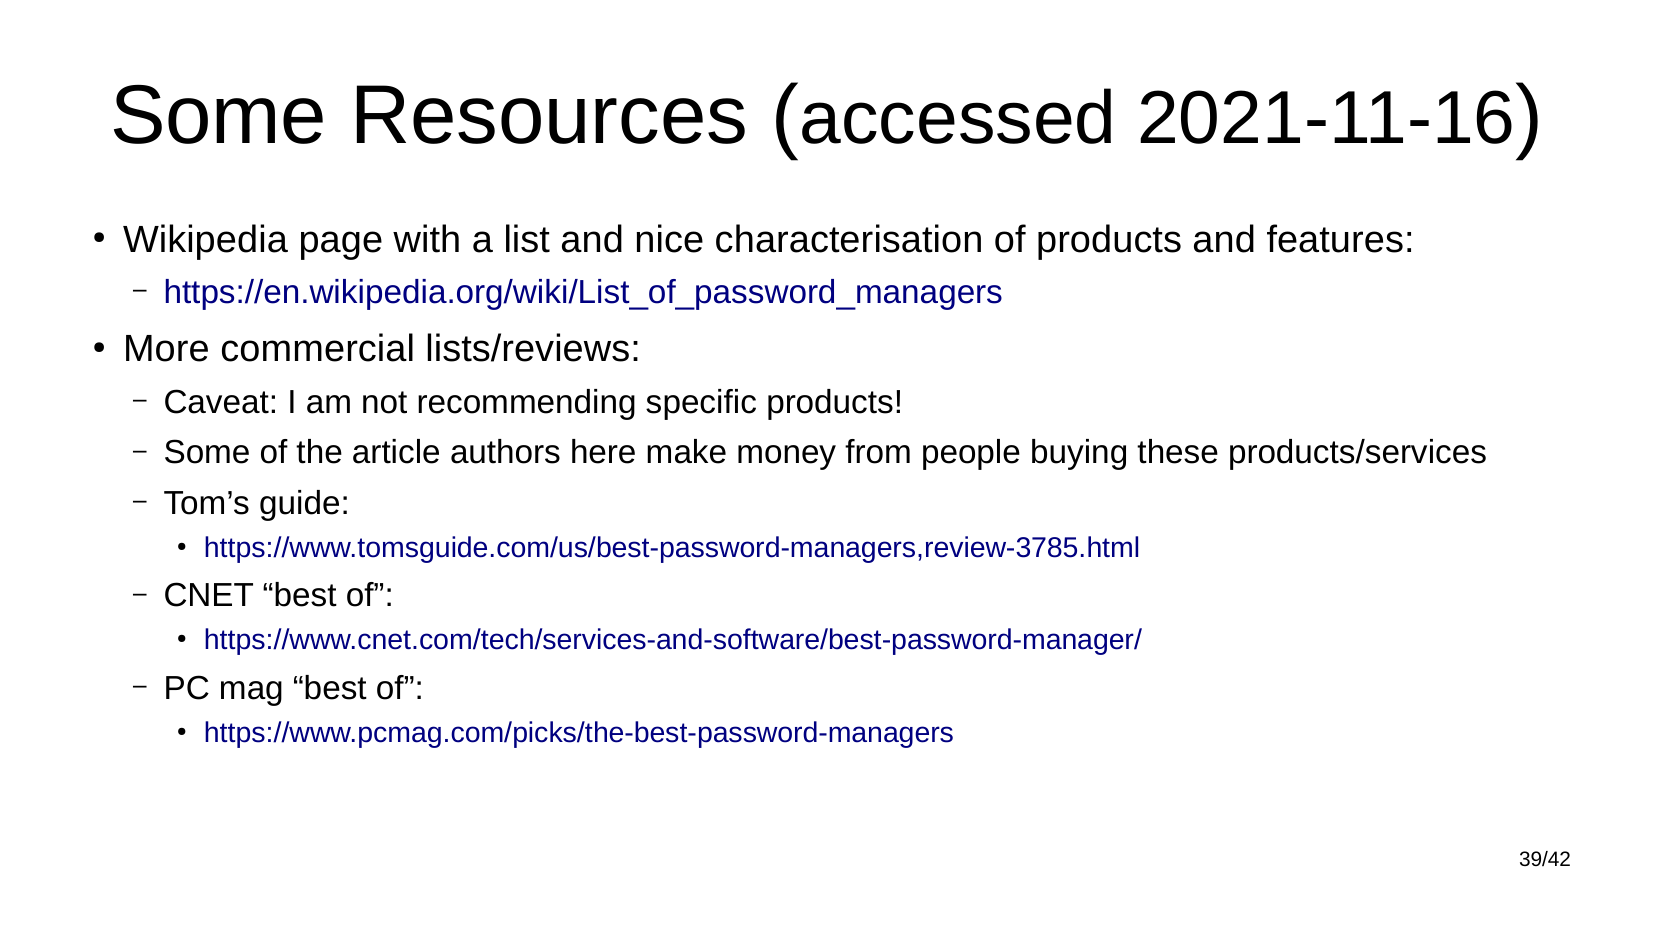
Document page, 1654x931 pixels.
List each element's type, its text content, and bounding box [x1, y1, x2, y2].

list Wikipedia page with a list and nice characterisation of products and features: https://en.wikipedia.org/wiki/List_of_password_managers More commercial lists/reviews: Caveat: I am not recommending specific products! Some of the article authors here make money from people buying these products/services Tom’s guide: https://www.tomsguide.com/us/best-password-managers,review-3785.html CNET “best of”: https://www.cnet.com/tech/services-and-software/best-password-manager/ PC mag “best of”: https://www.pcmag.com/picks/the-best-password-managers [82, 217, 1571, 758]
title Some Resources (accessed 2021-11-16) [82, 37, 1571, 193]
